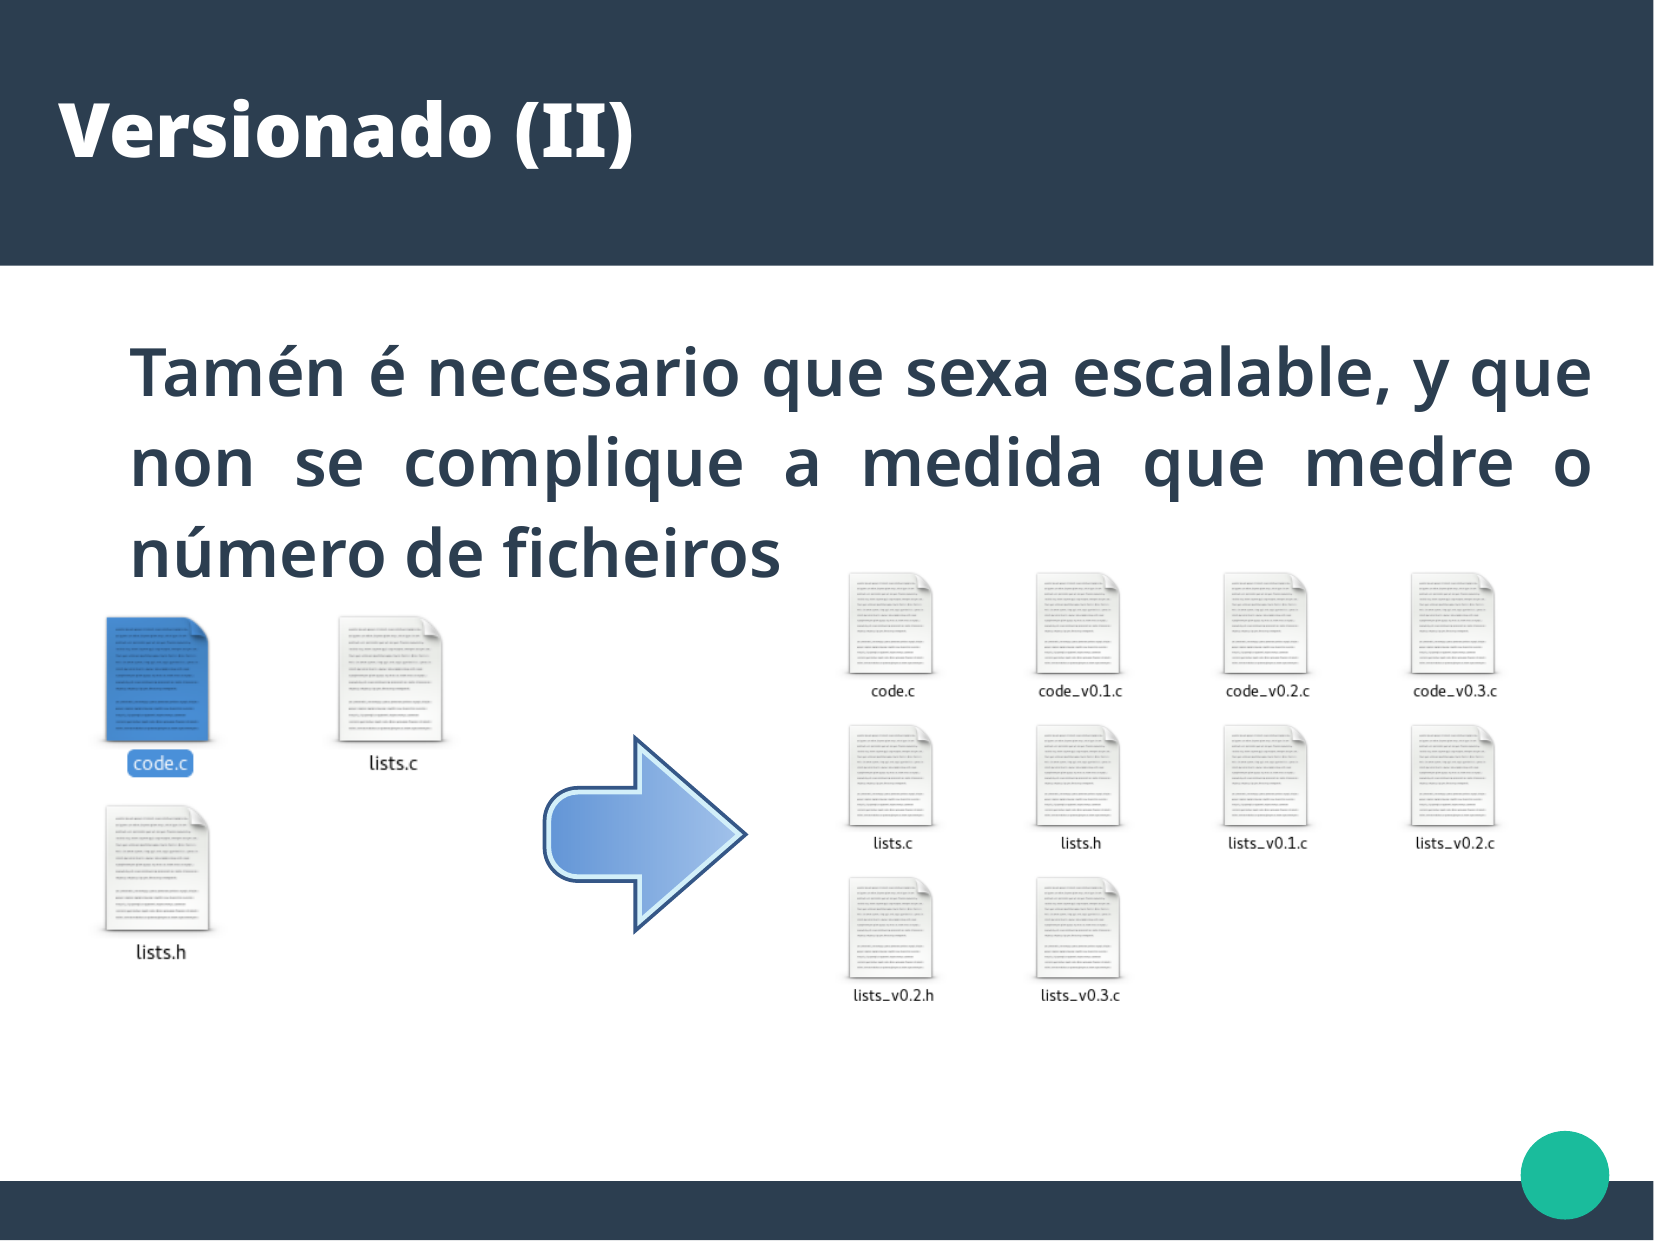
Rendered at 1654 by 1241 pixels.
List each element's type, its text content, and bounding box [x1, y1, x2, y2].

picture [44, 603, 759, 1034]
title Versionado (II) [59, 49, 1595, 207]
picture [810, 562, 1536, 1034]
list Tamén é necesario que sexa escalable, y que non se complique a medida que medre o número de ficheiros [59, 324, 1595, 720]
